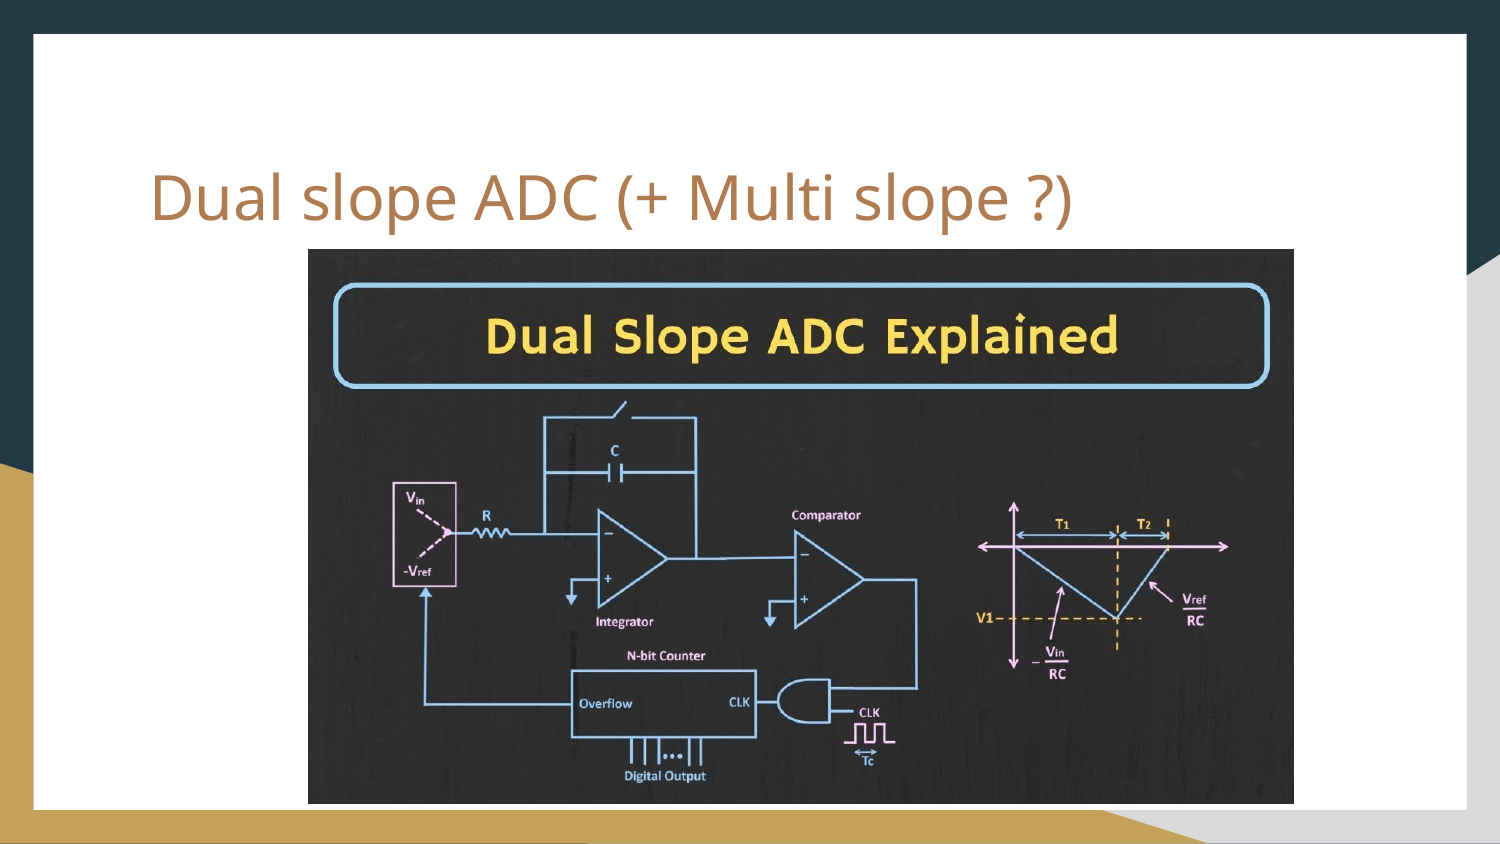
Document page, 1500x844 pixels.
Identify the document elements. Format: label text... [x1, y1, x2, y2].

picture [308, 249, 1294, 804]
title Dual slope ADC (+ Multi slope ?) [134, 138, 1366, 296]
